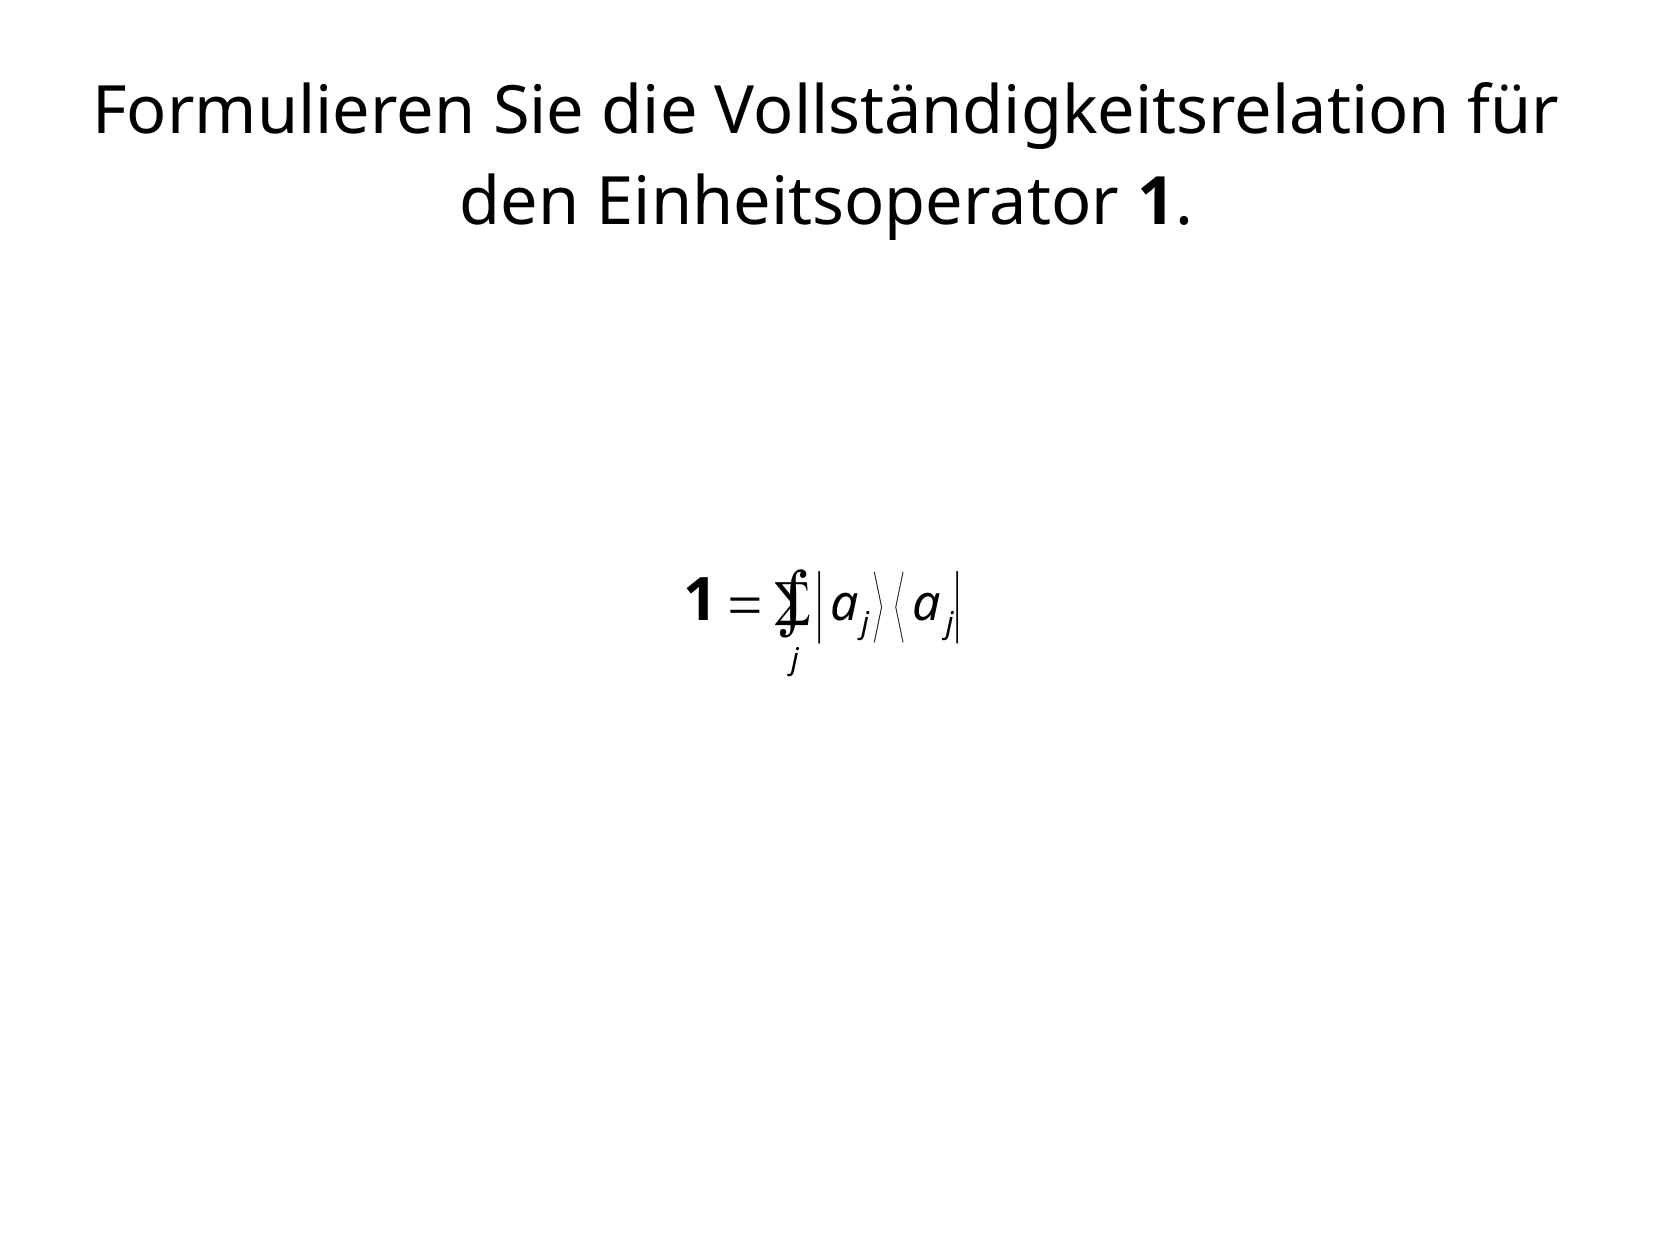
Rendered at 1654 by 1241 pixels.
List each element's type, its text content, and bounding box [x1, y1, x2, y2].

chart [674, 562, 979, 678]
title Formulieren Sie die Vollständigkeitsrelation für den Einheitsoperator 1. [82, 49, 1571, 257]
